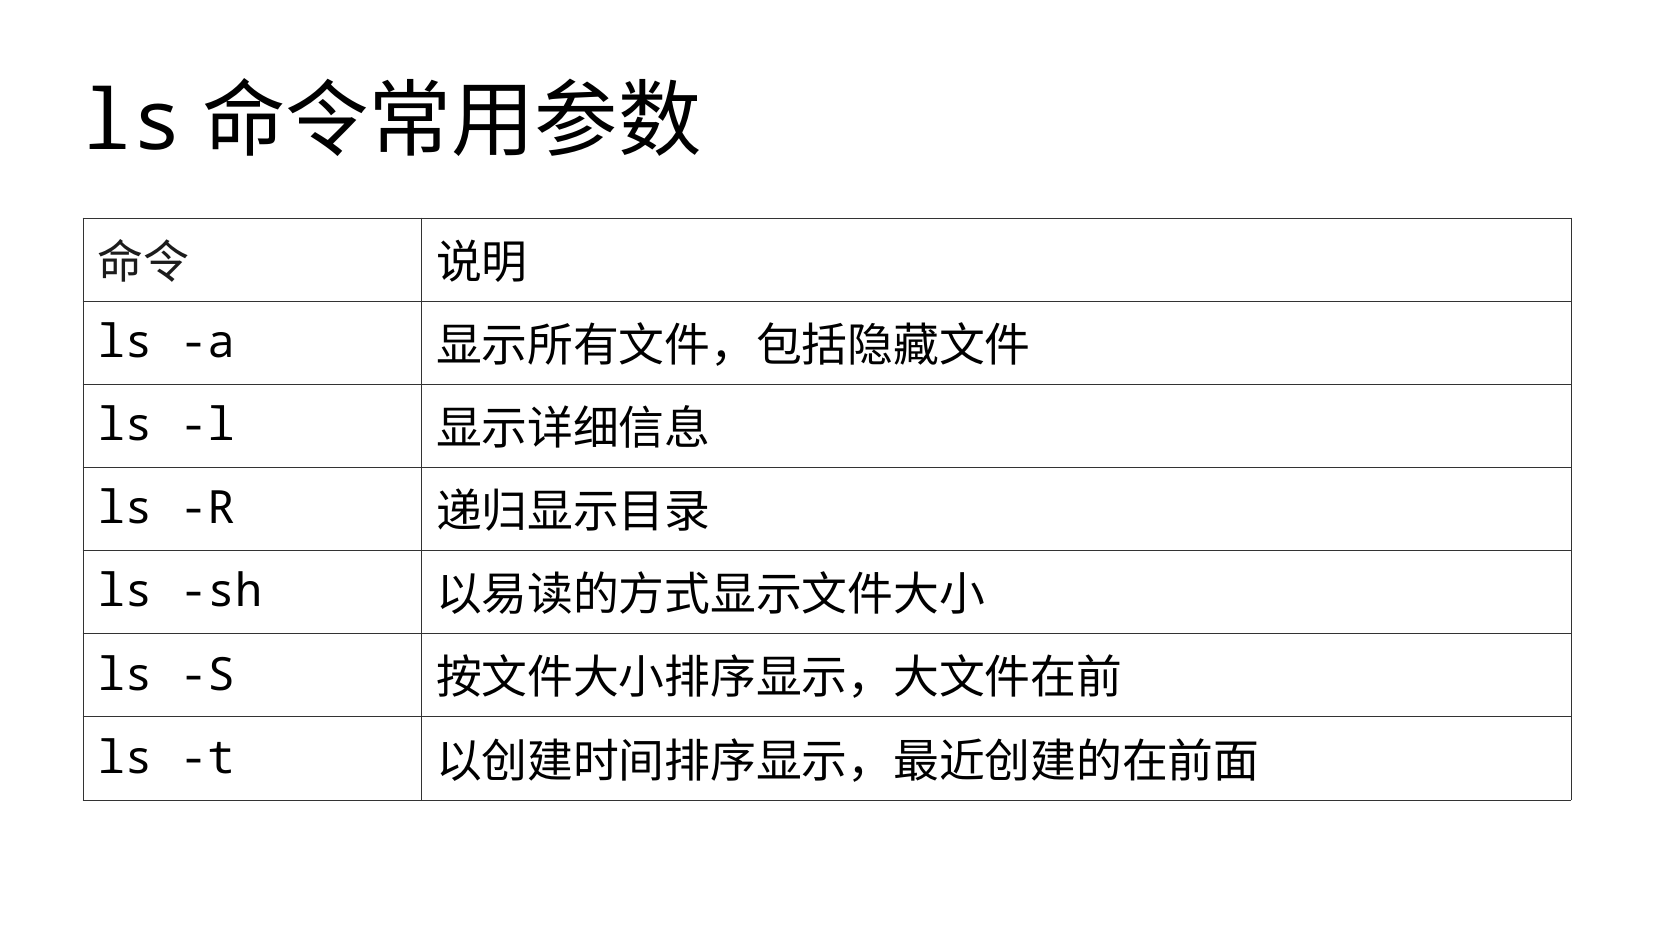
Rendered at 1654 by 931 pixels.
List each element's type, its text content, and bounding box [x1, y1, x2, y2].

table_cell ls -S [84, 634, 421, 716]
table_cell ls -l [84, 385, 421, 467]
table_cell 显示所有文件，包括隐藏文件 [422, 302, 1571, 384]
title ls命令常用参数 [82, 37, 1571, 189]
table_cell ls -sh [84, 551, 421, 633]
table_header 说明 [422, 219, 1571, 301]
table_cell 按文件大小排序显示，大文件在前 [422, 634, 1571, 716]
table_cell ls -t [84, 717, 421, 800]
table_cell 以易读的方式显示文件大小 [422, 551, 1571, 633]
table_cell ls -R [84, 468, 421, 550]
table_cell 显示详细信息 [422, 385, 1571, 467]
table_header 命令 [84, 219, 421, 301]
table_cell 递归显示目录 [422, 468, 1571, 550]
table_cell 以创建时间排序显示，最近创建的在前面 [422, 717, 1571, 800]
table_cell ls -a [84, 302, 421, 384]
